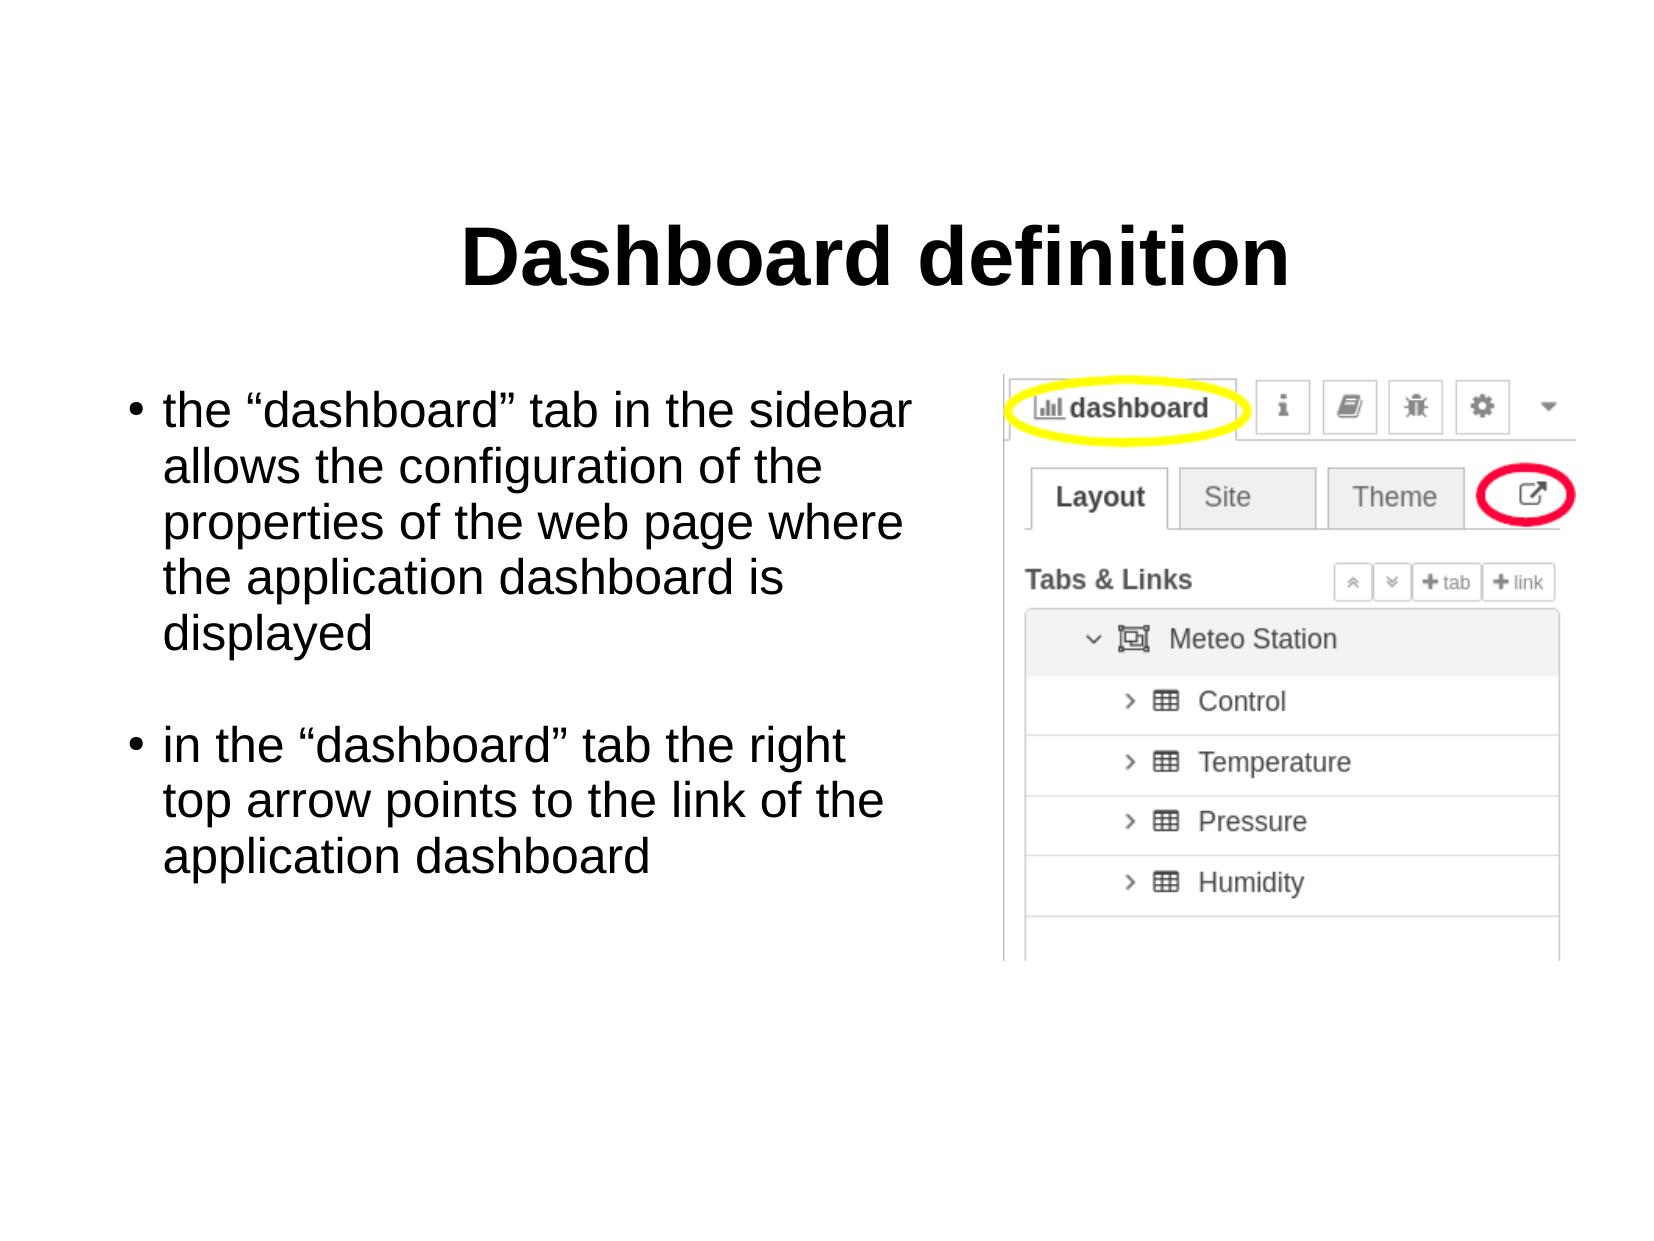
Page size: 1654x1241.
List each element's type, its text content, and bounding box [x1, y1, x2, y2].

text_box the “dashboard” tab in the sidebar allows the configuration of the properties of the web page where the application dashboard is displayed in the “dashboard” tab the right top arrow points to the link of the application dashboard [112, 375, 938, 948]
text_box Dashboard definition [188, 208, 1565, 302]
picture [1003, 374, 1576, 961]
